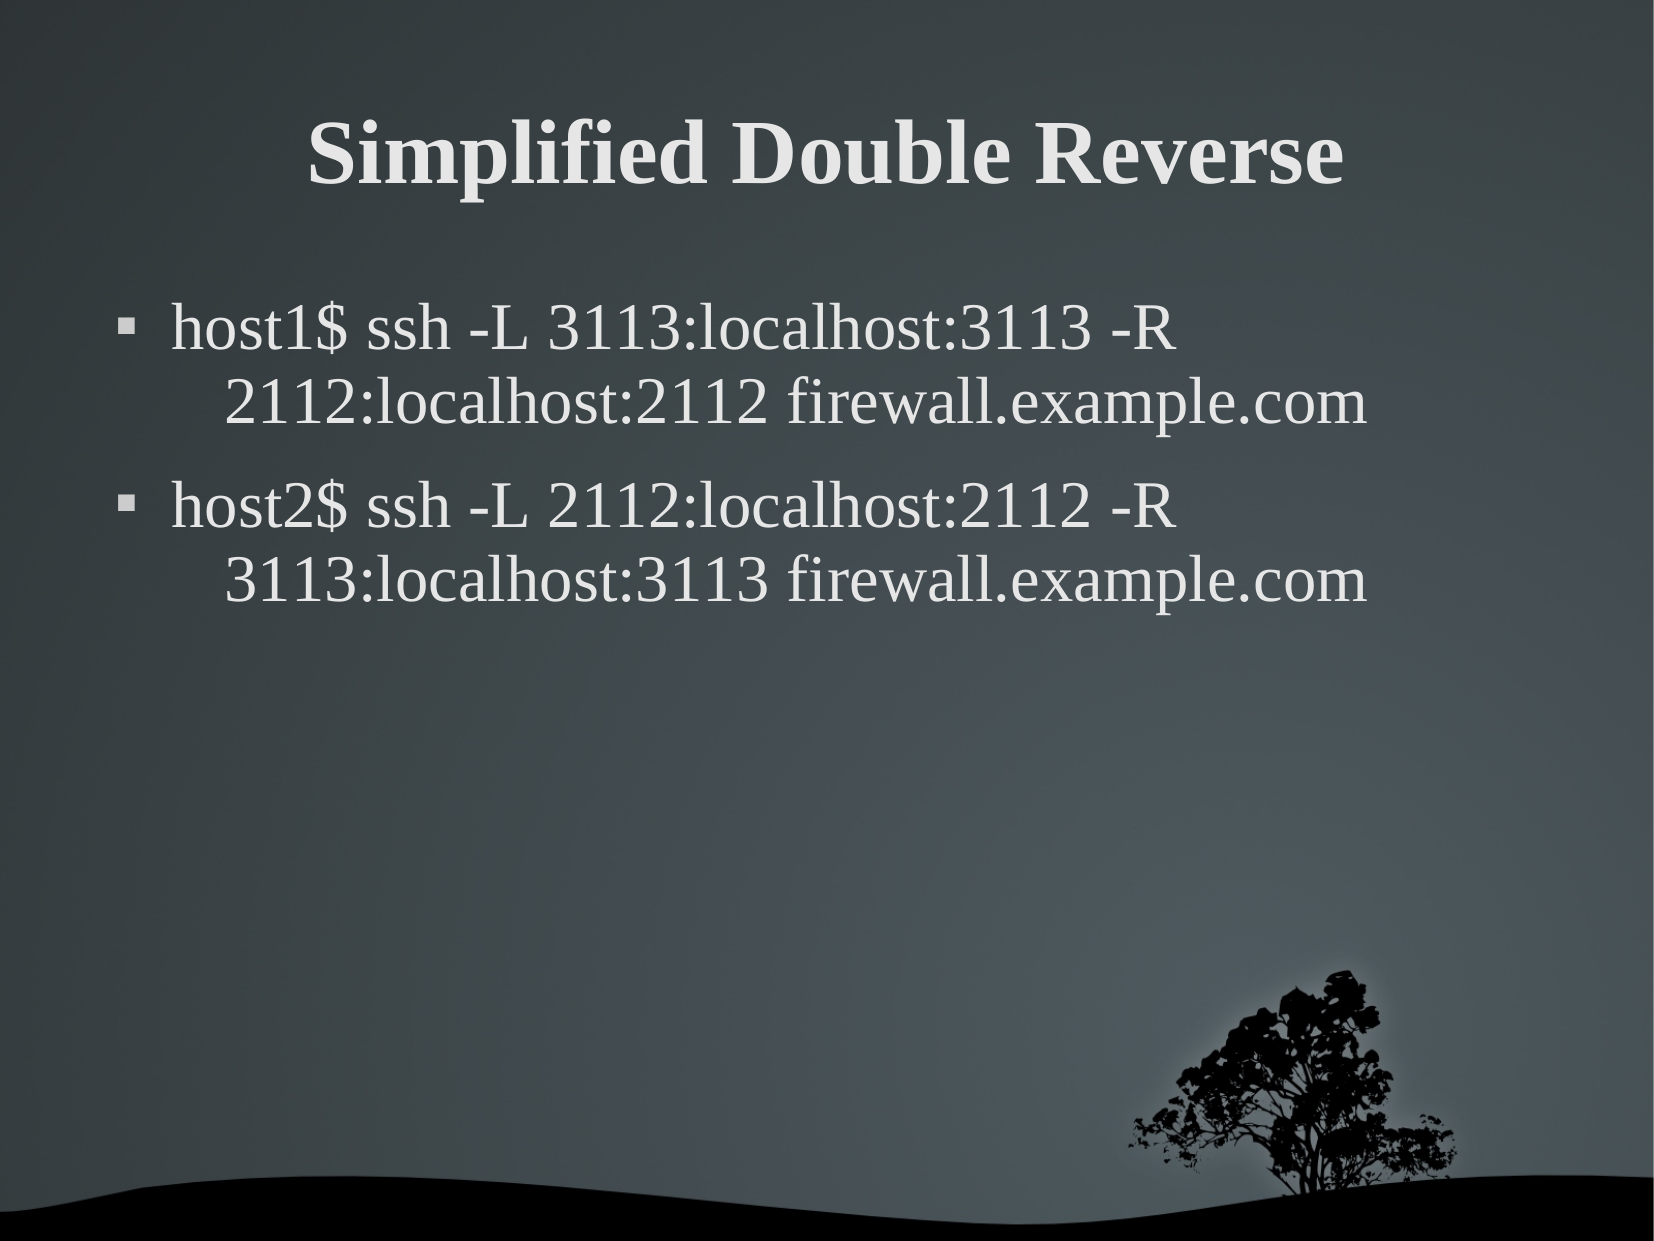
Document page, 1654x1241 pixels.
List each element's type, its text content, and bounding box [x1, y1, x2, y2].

picture [0, 0, 1654, 1241]
list host1$ ssh -L 3113:localhost:3113 -R 2112:localhost:2112 firewall.example.com host2$ ssh -L 2112:localhost:2112 -R 3113:localhost:3113 firewall.example.com [82, 290, 1571, 1094]
title Simplified Double Reverse [82, 56, 1571, 250]
